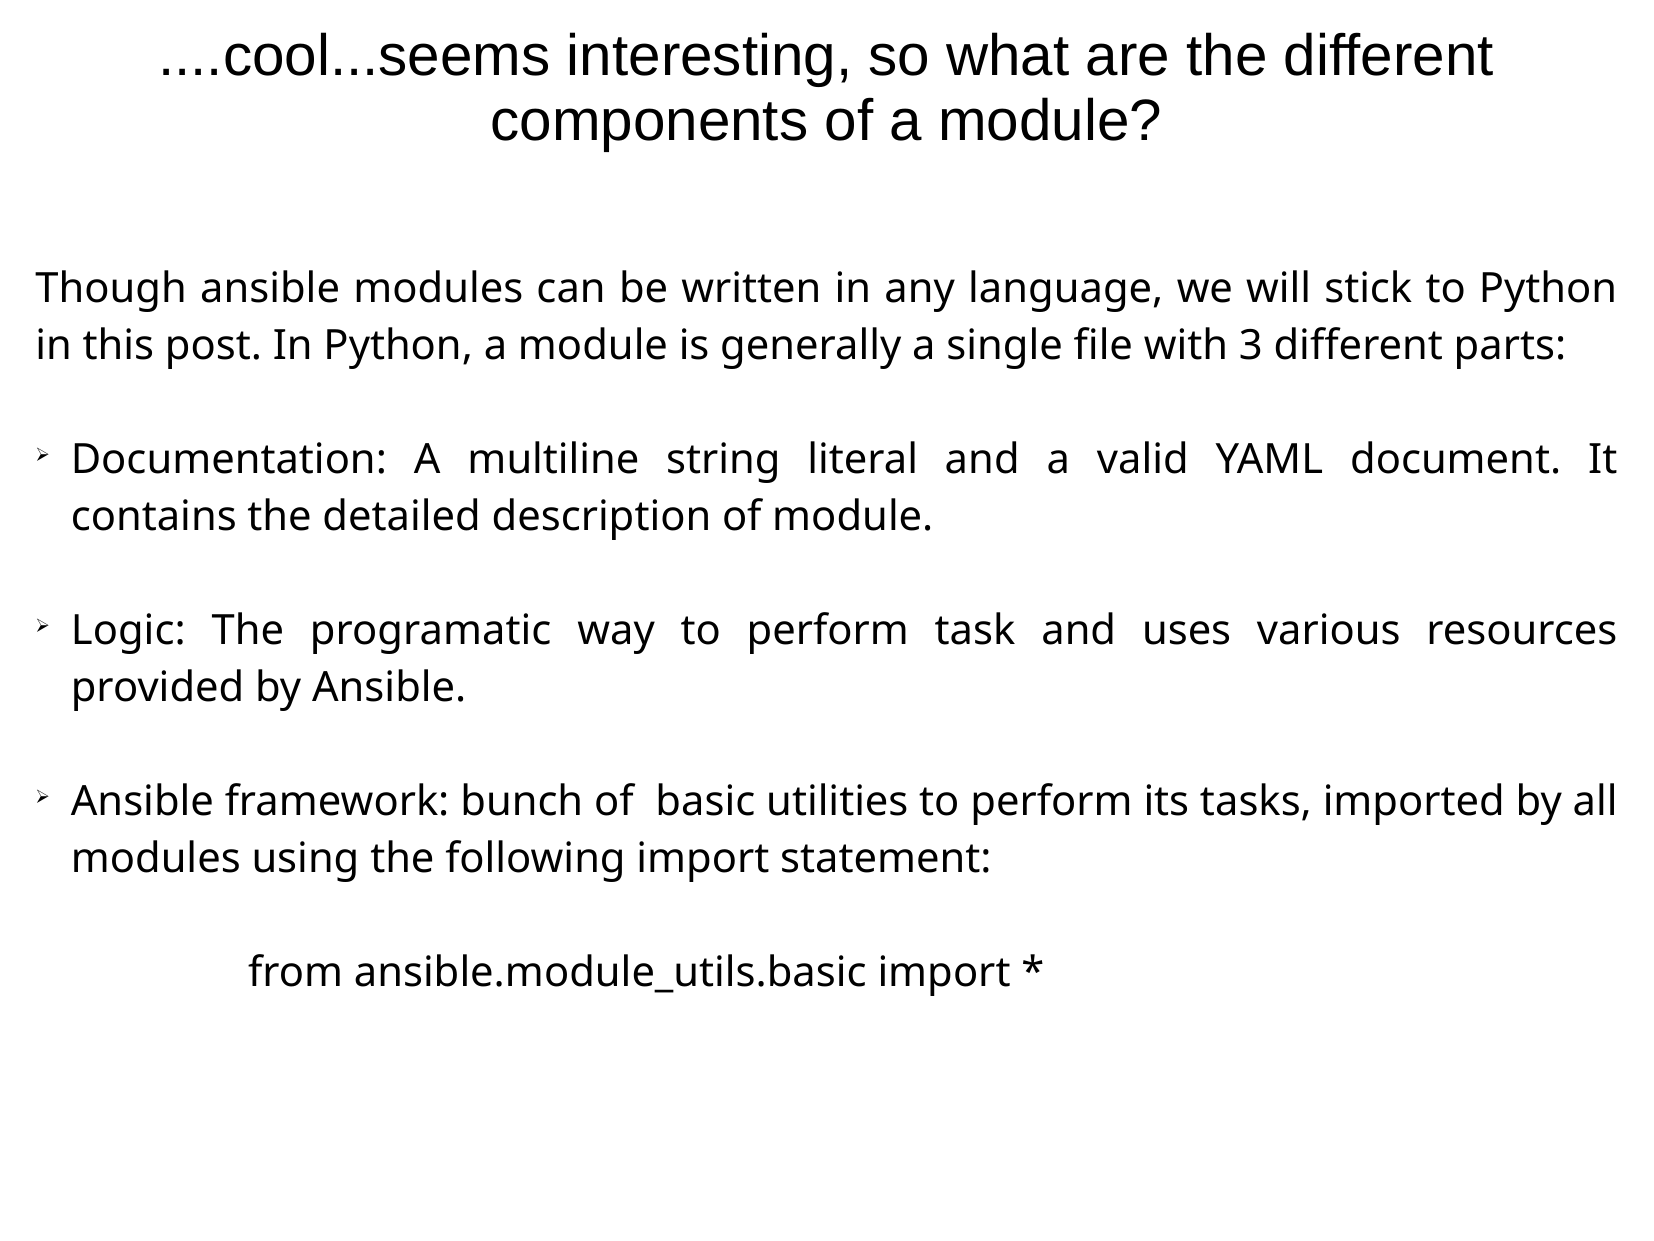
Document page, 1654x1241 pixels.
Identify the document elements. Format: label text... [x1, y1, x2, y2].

subtitle Though ansible modules can be written in any language, we will stick to Python in this post. In Python, a module is generally a single file with 3 different parts: Documentation: A multiline string literal and a valid YAML document. It contains the detailed description of module. Logic: The programatic way to perform task and uses various resources provided by Ansible. Ansible framework: bunch of basic utilities to perform its tasks, imported by all modules using the following import statement: from ansible.module_utils.basic import * [35, 300, 1619, 957]
title ....cool...seems interesting, so what are the different components of a module? [82, 32, 1571, 257]
